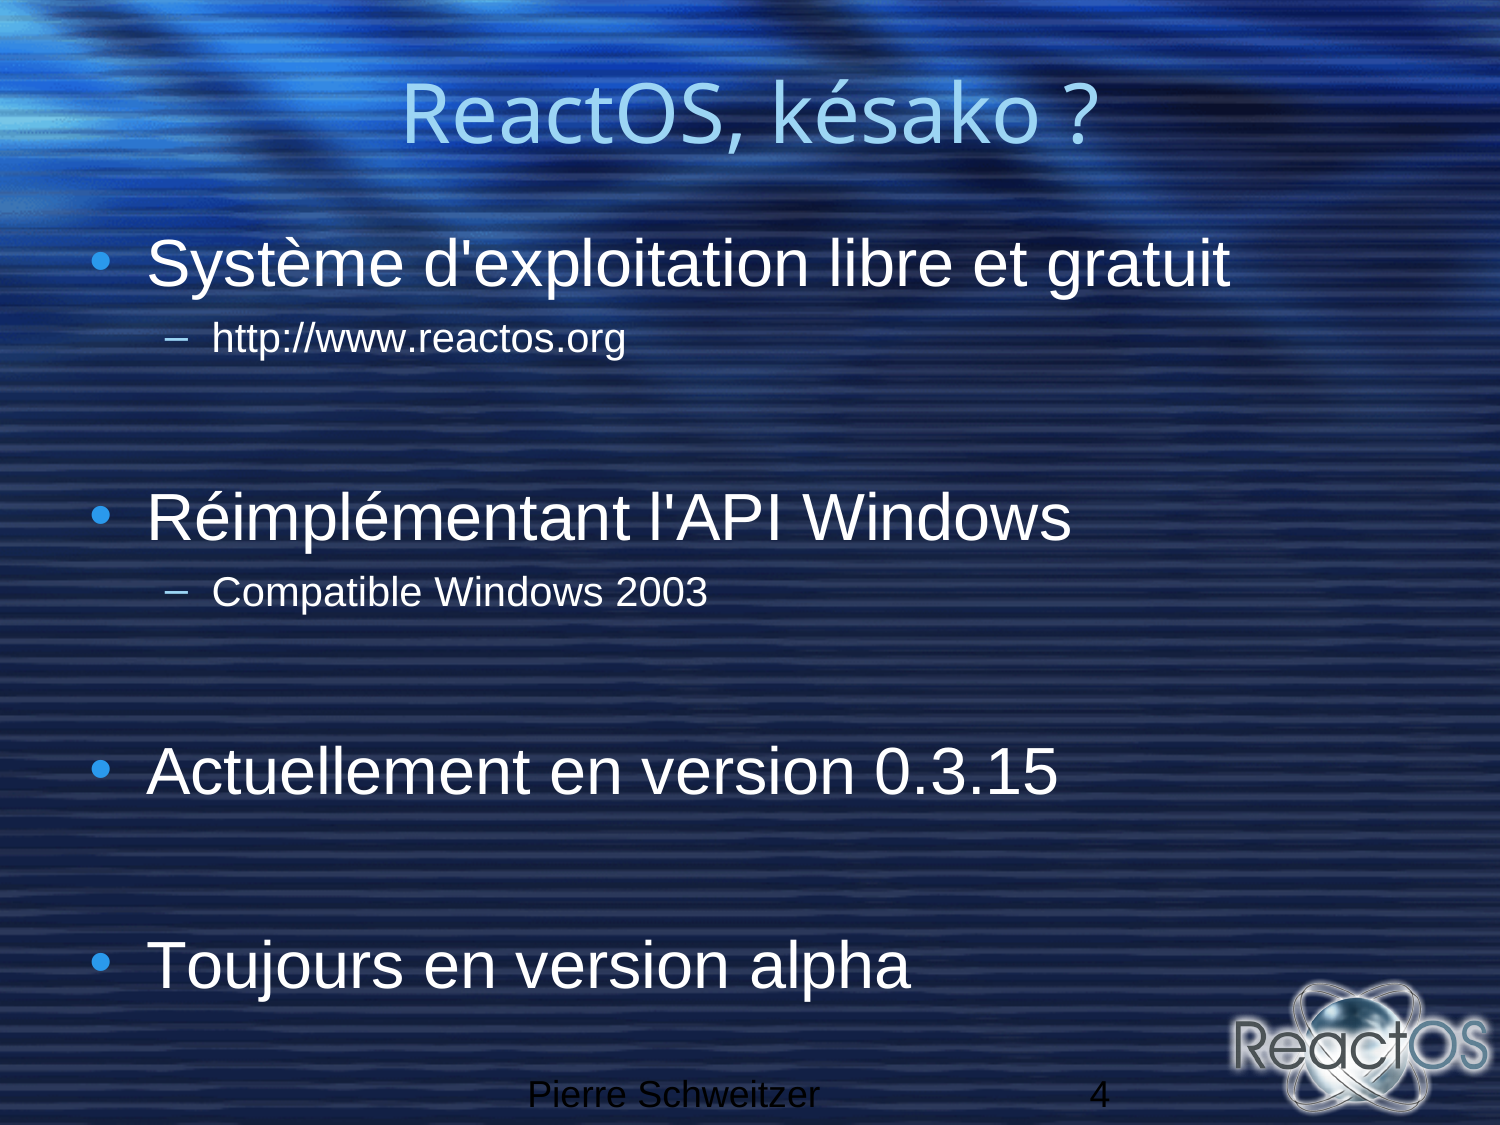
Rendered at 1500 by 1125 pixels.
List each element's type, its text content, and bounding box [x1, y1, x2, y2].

title ReactOS, késako ? [75, 45, 1426, 176]
list Système d'exploitation libre et gratuit http://www.reactos.org Réimplémentant l'API Windows Compatible Windows 2003 Actuellement en version 0.3.15 Toujours en version alpha [75, 212, 1426, 1125]
picture [0, 0, 1500, 1125]
